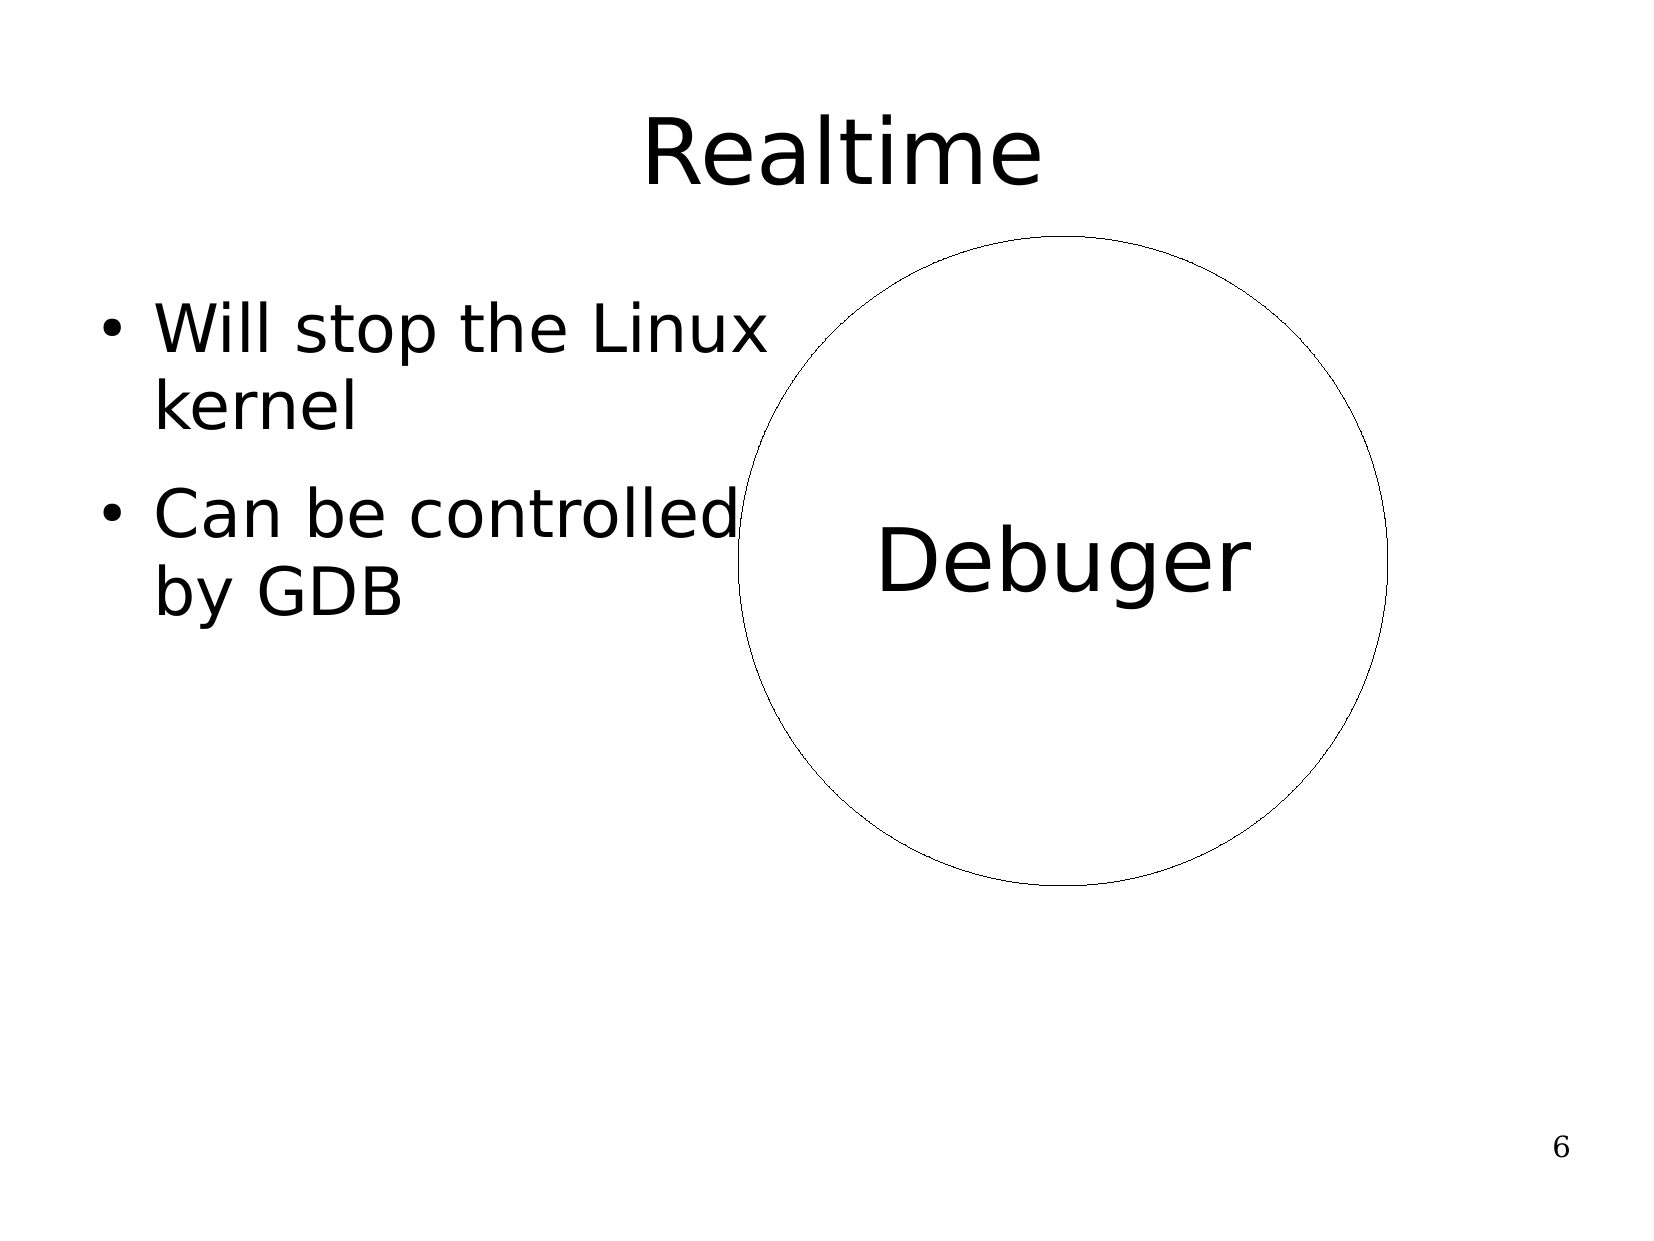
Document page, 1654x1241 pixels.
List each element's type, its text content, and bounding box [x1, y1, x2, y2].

title Realtime [82, 49, 1571, 257]
text_box Debuger [738, 236, 1388, 886]
list Will stop the Linux kernel Can be controlled by GDB [82, 290, 809, 1010]
